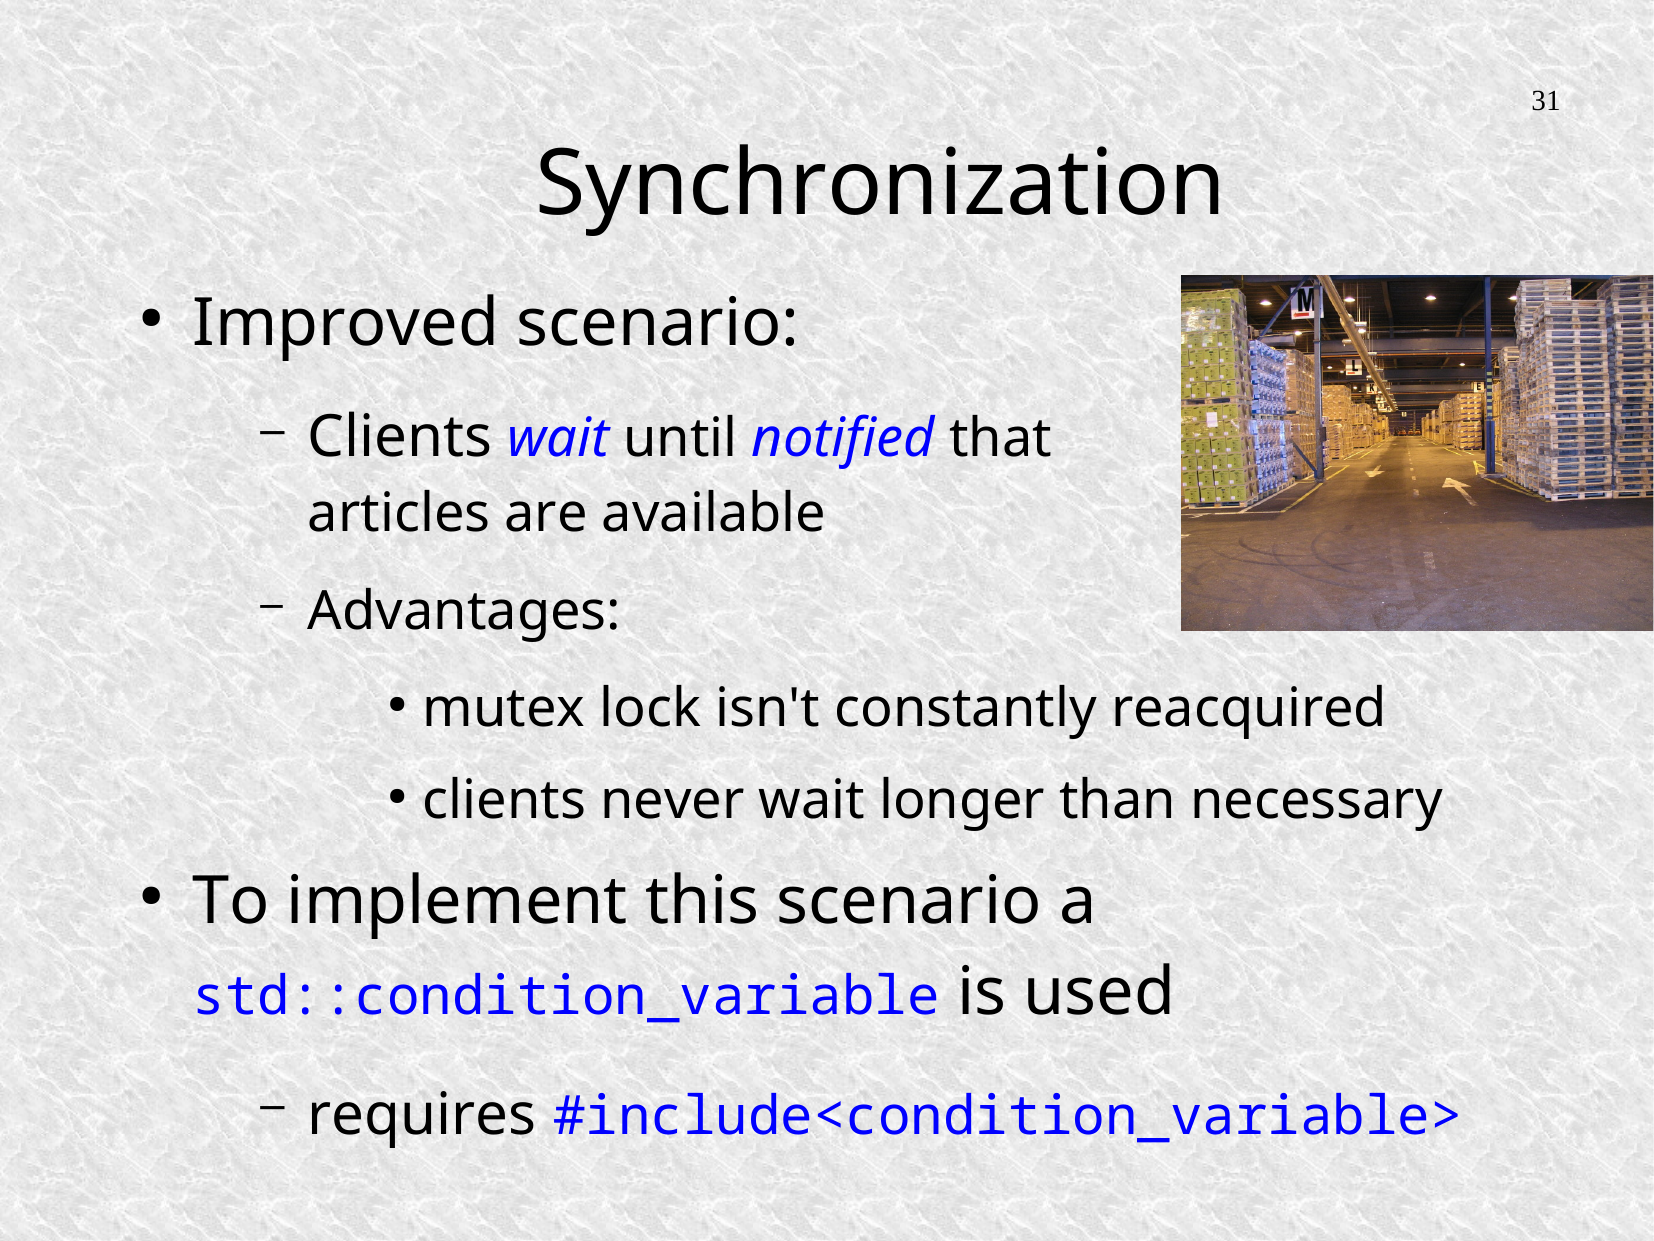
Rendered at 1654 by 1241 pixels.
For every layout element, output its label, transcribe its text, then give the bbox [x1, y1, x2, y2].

picture [0, 0, 1654, 1241]
title Synchronization [123, 73, 1536, 275]
list Improved scenario: Clients wait until notified that articles are available Advantages: mutex lock isn't constantly reacquired clients never wait longer than necessary To implement this scenario a std::condition_variable is used requires #include<condition_variable> [121, 274, 1534, 1165]
